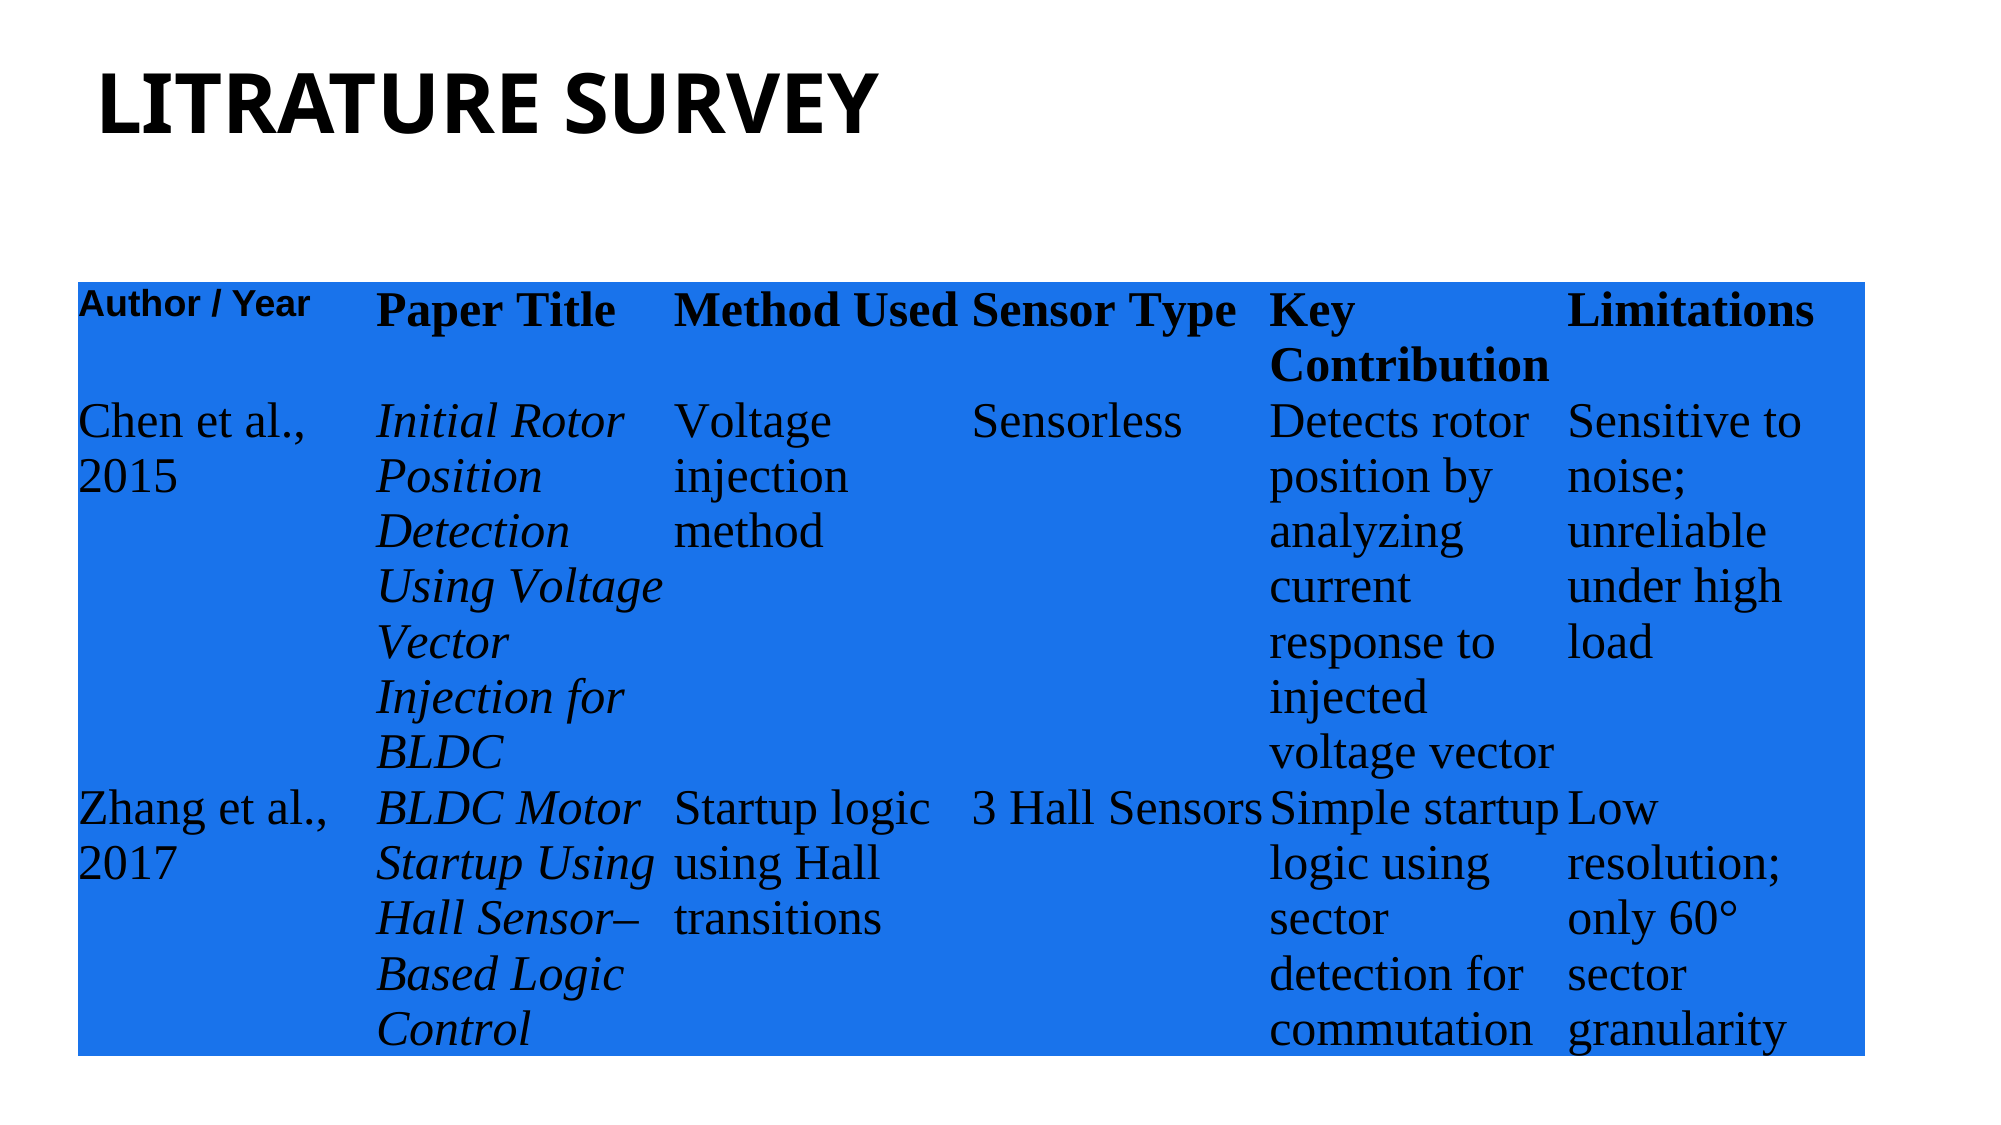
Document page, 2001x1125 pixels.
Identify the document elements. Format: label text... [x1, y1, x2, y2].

table_cell Sensorless [972, 393, 1269, 780]
table_header Author / Year [78, 282, 376, 393]
title LITRATURE SURVEY [80, 42, 1867, 223]
table_cell Voltage injection method [674, 393, 972, 780]
table_cell Detects rotor position by analyzing current response to injected voltage vector [1269, 393, 1567, 780]
table_cell Initial Rotor Position Detection Using Voltage Vector Injection for BLDC [376, 393, 674, 780]
table_header Method Used [674, 282, 972, 393]
table_cell Sensitive to noise; unreliable under high load [1567, 393, 1865, 780]
table_header Paper Title [376, 282, 674, 393]
table_cell BLDC Motor Startup Using Hall Sensor–Based Logic Control [376, 780, 674, 1056]
table_cell Simple startup logic using sector detection for commutation [1269, 780, 1567, 1056]
table_cell Chen et al., 2015 [78, 393, 376, 780]
table_cell 3 Hall Sensors [972, 780, 1269, 1056]
table_header Key Contribution [1269, 282, 1567, 393]
table_header Sensor Type [972, 282, 1269, 393]
table_cell Low resolution; only 60° sector granularity [1567, 780, 1865, 1056]
table_cell Startup logic using Hall transitions [674, 780, 972, 1056]
table_header Limitations [1567, 282, 1865, 393]
table_cell Zhang et al., 2017 [78, 780, 376, 1056]
